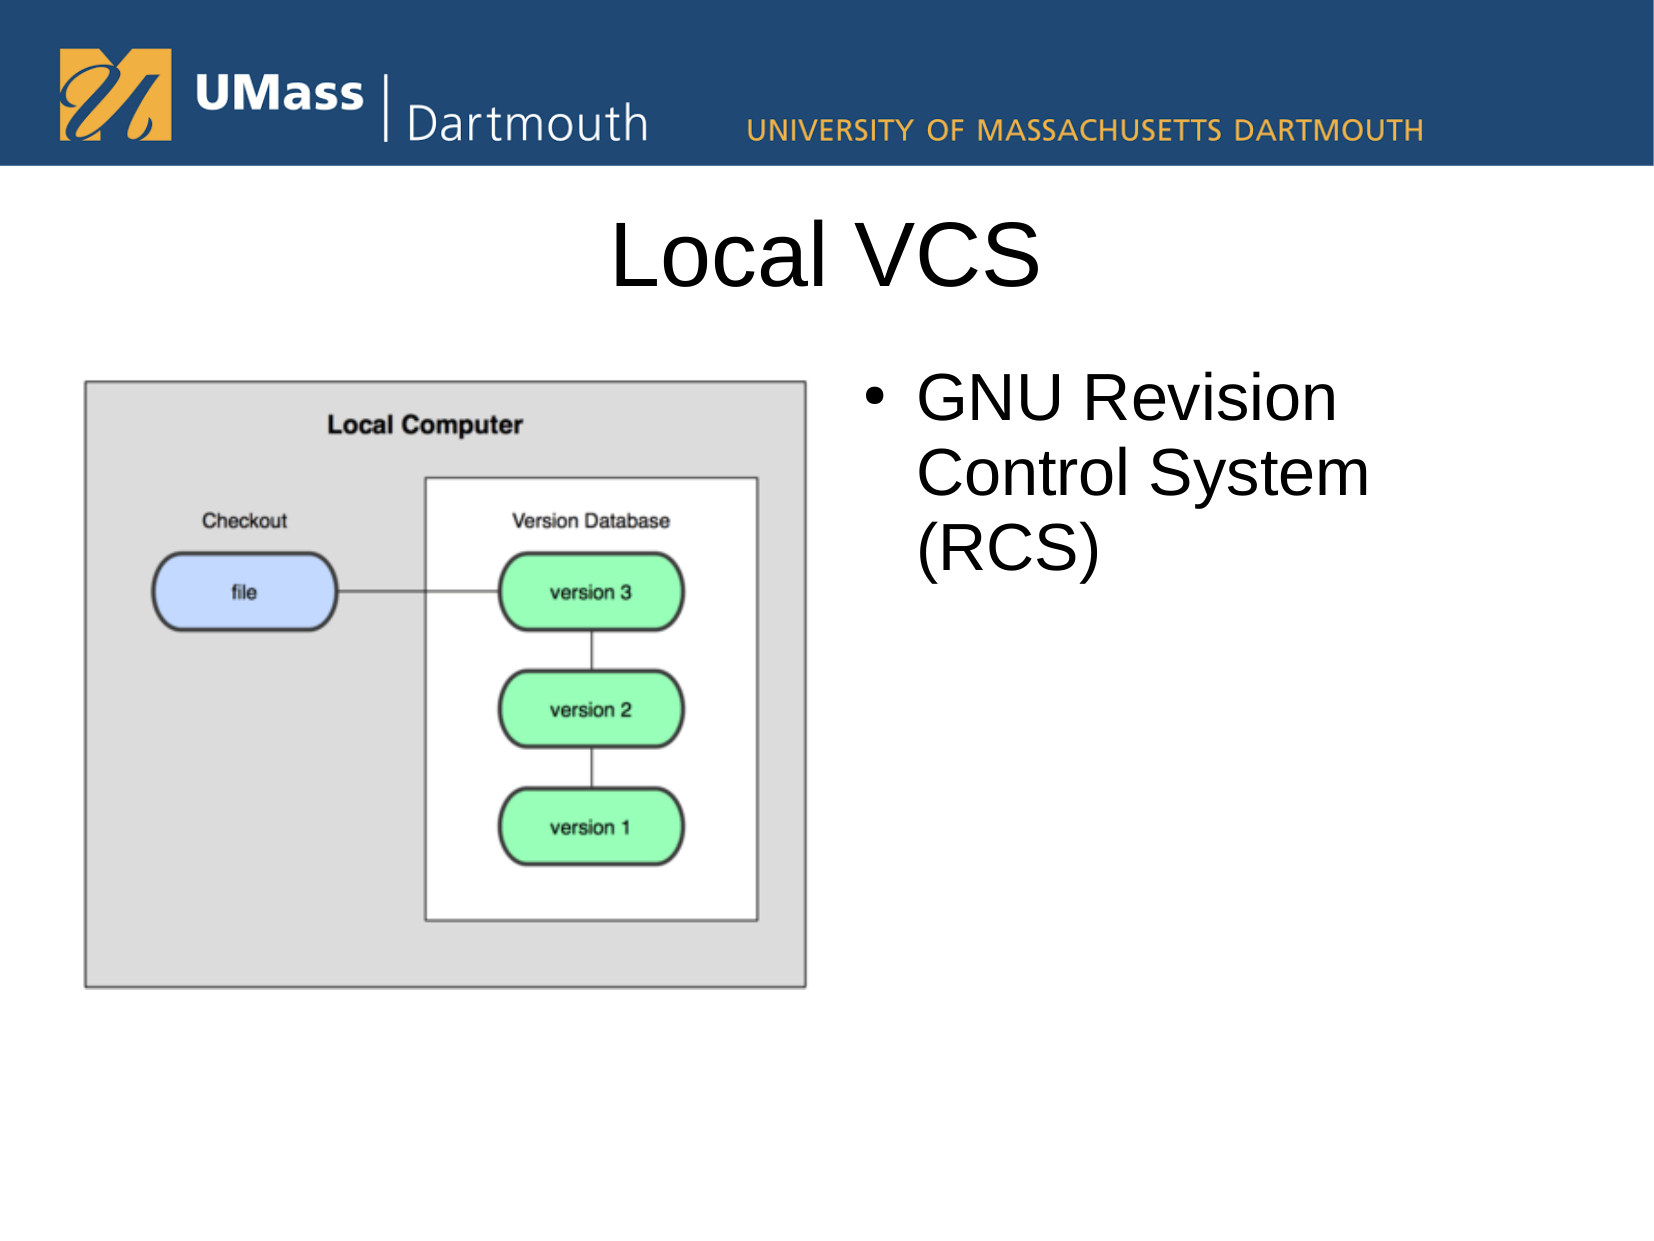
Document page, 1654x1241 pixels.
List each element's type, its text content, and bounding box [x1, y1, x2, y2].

picture [82, 379, 809, 990]
title Local VCS [82, 180, 1571, 331]
list GNU Revision Control System (RCS) [845, 360, 1572, 1010]
picture [0, 0, 1654, 166]
